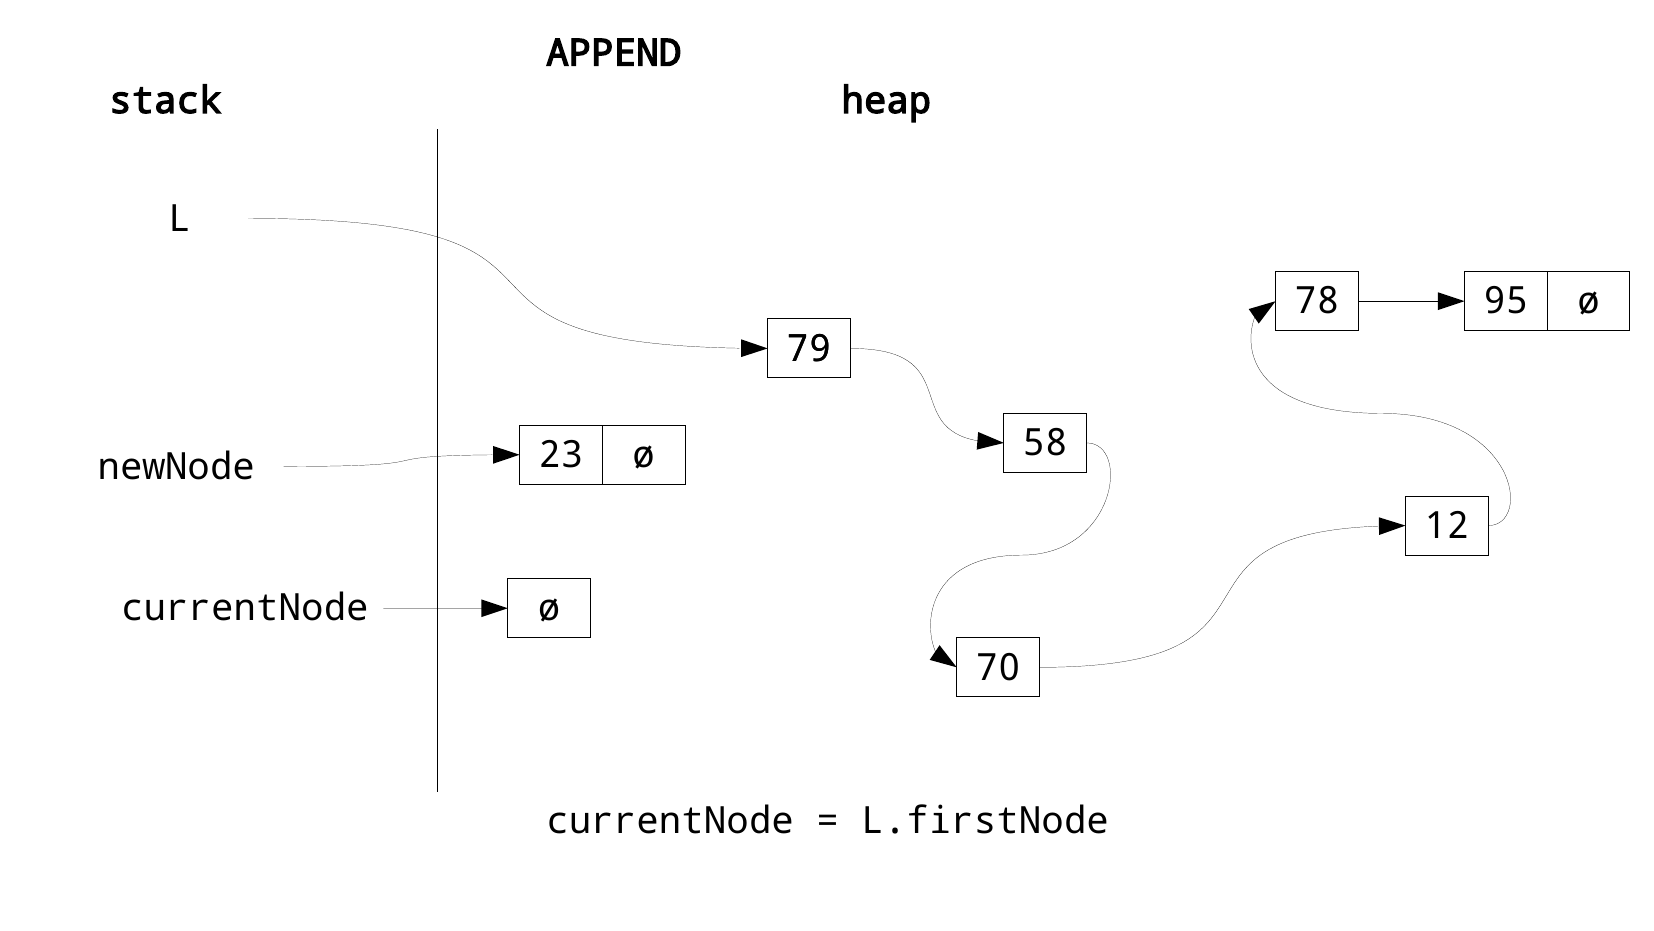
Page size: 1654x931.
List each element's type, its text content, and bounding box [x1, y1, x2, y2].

text_box currentNode = L.firstNode [531, 791, 1182, 851]
text_box ø [1547, 271, 1630, 331]
text_box heap [826, 70, 1040, 130]
text_box 79 [767, 318, 851, 378]
text_box APPEND [531, 23, 1028, 83]
text_box stack [94, 70, 308, 130]
text_box 78 [1275, 271, 1359, 331]
text_box 58 [1003, 413, 1087, 473]
text_box currentNode [106, 578, 384, 638]
text_box 12 [1405, 496, 1489, 556]
text_box L [153, 188, 249, 248]
text_box ø [603, 425, 686, 485]
text_box 95 [1464, 271, 1547, 331]
text_box newNode [82, 437, 284, 496]
text_box 23 [519, 425, 603, 485]
text_box 70 [956, 637, 1040, 697]
text_box ø [507, 578, 591, 638]
